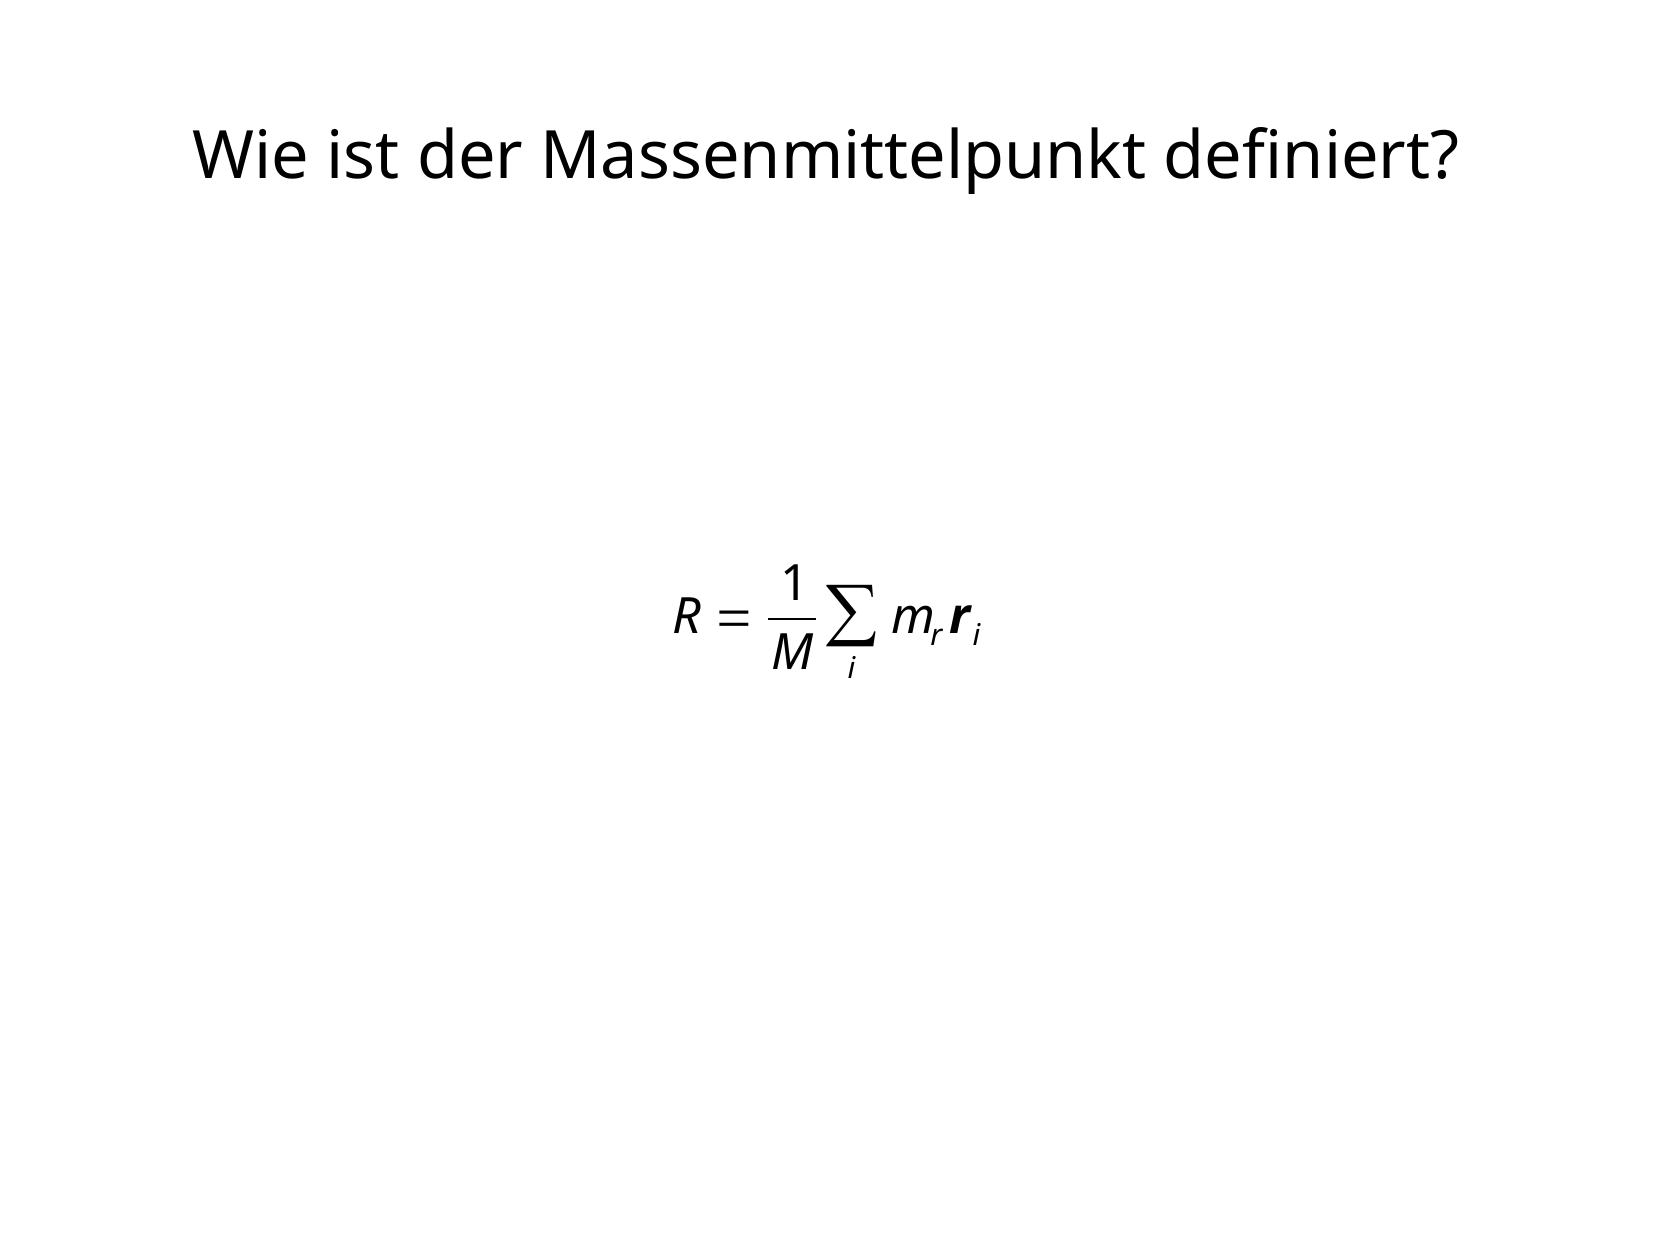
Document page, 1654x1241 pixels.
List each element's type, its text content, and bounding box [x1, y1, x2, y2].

title Wie ist der Massenmittelpunkt definiert? [82, 49, 1571, 257]
chart [666, 553, 988, 687]
